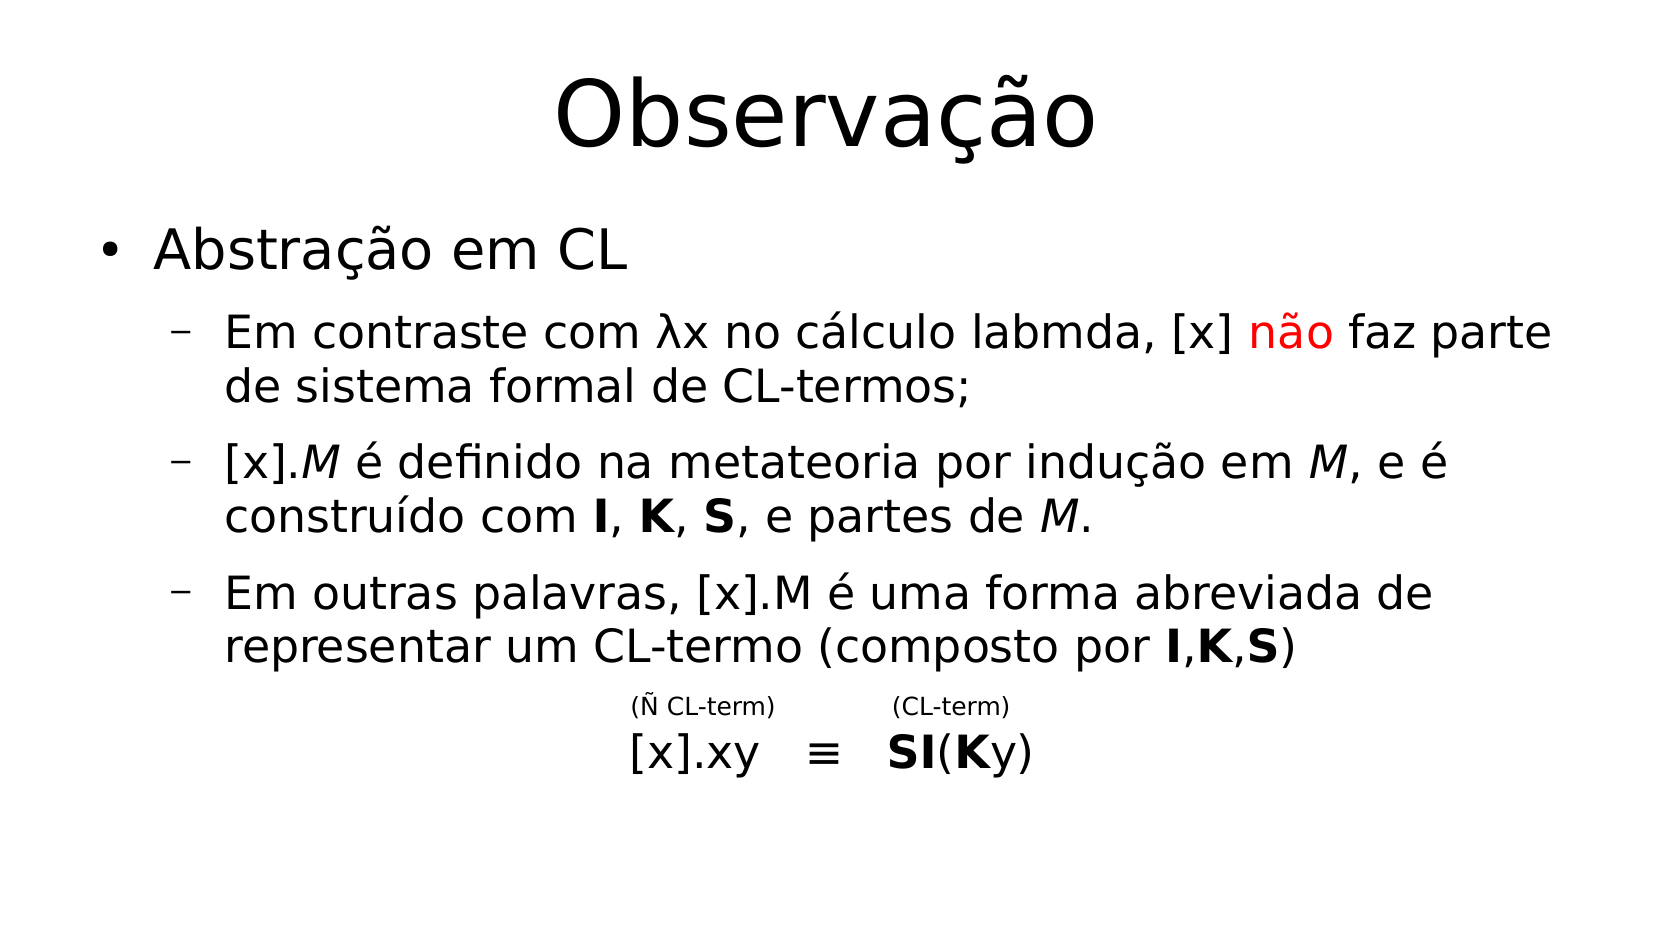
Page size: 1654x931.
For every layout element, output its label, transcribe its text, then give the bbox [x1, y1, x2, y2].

list Abstração em CL Em contraste com λx no cálculo labmda, [x] não faz parte de sistema formal de CL-termos; [x].M é definido na metateoria por indução em M, e é construído com I, K, S, e partes de M. Em outras palavras, [x].M é uma forma abreviada de representar um CL-termo (composto por I,K,S) (Ñ CL-term) (CL-term) [x].xy ≡ SI(Ky) [82, 217, 1571, 796]
title Observação [82, 37, 1571, 193]
